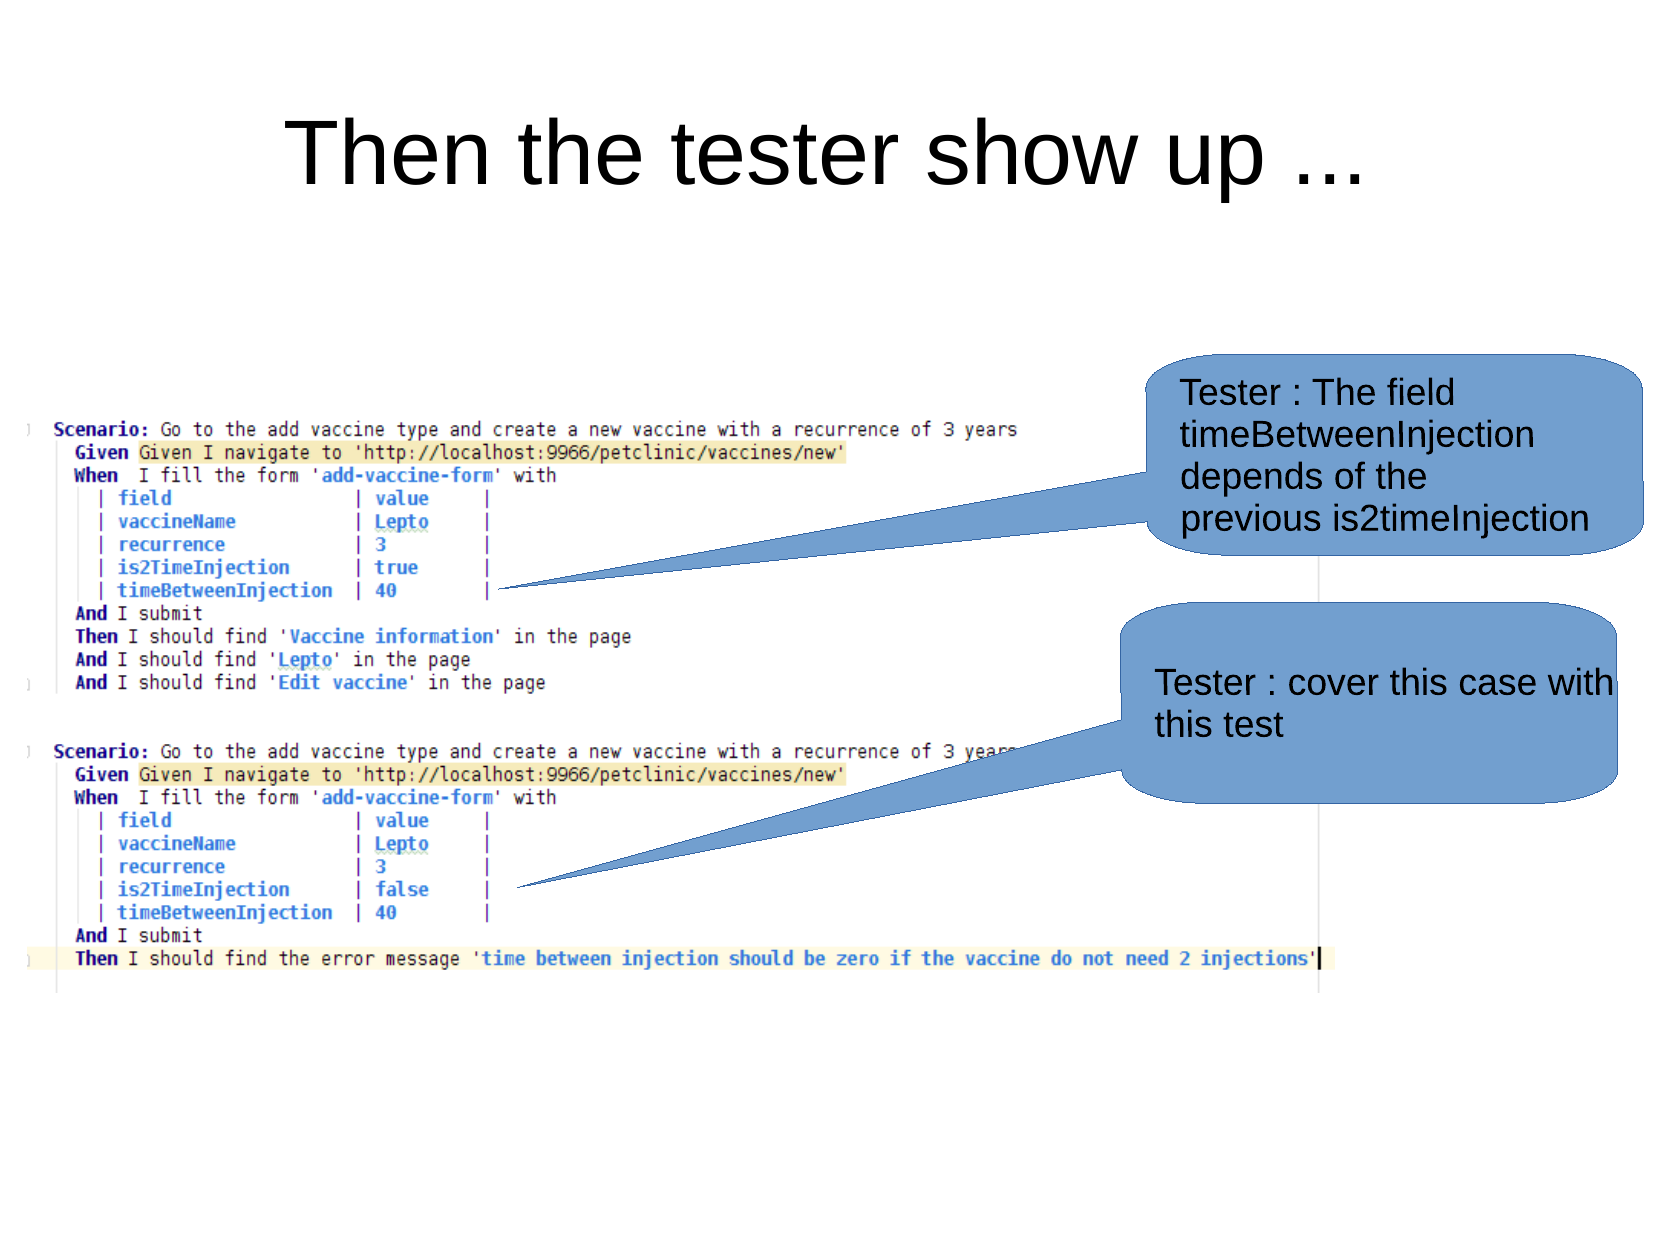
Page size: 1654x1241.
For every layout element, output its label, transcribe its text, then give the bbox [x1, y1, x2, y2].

picture [27, 401, 1335, 993]
text_box Tester : cover this case with this test [517, 602, 1618, 888]
text_box Tester : The field timeBetweenInjection depends of the previous is2timeInjection [498, 354, 1644, 590]
title Then the tester show up ... [82, 49, 1571, 257]
